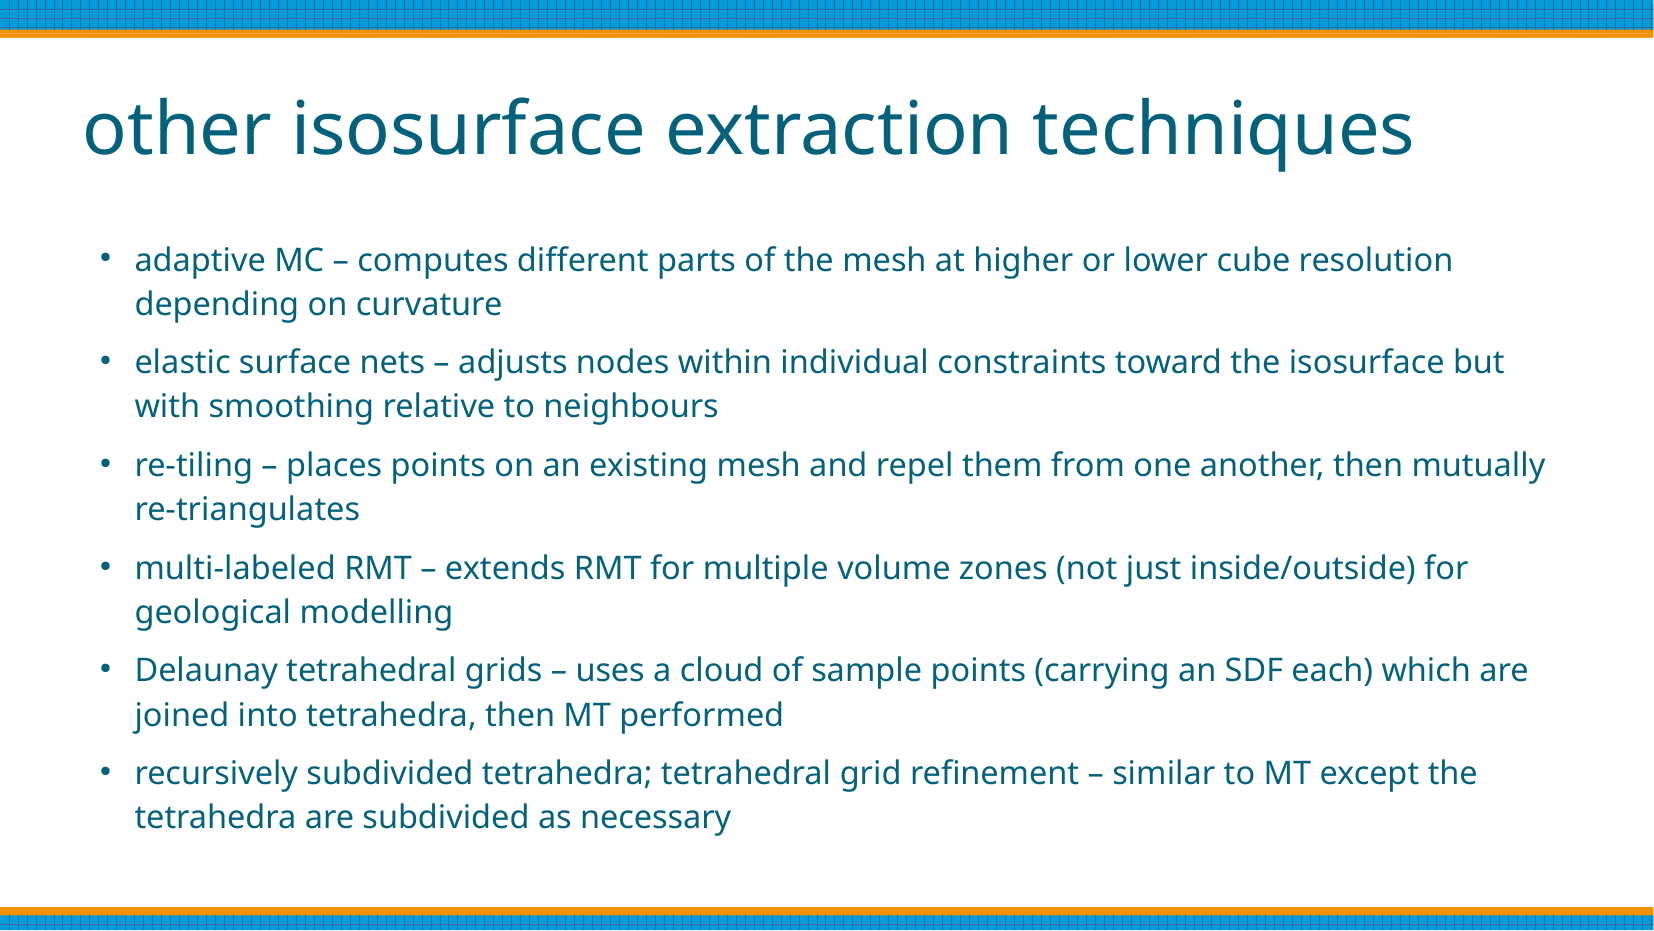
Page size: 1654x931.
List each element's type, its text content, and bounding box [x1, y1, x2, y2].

list adaptive MC – computes different parts of the mesh at higher or lower cube resolution depending on curvature elastic surface nets – adjusts nodes within individual constraints toward the isosurface but with smoothing relative to neighbours re-tiling – places points on an existing mesh and repel them from one another, then mutually re-triangulates multi-labeled RMT – extends RMT for multiple volume zones (not just inside/outside) for geological modelling Delaunay tetrahedral grids – uses a cloud of sample points (carrying an SDF each) which are joined into tetrahedra, then MT performed recursively subdivided tetrahedra; tetrahedral grid refinement – similar to MT except the tetrahedra are subdivided as necessary [88, 236, 1577, 842]
title other isosurface extraction techniques [82, 44, 1571, 207]
